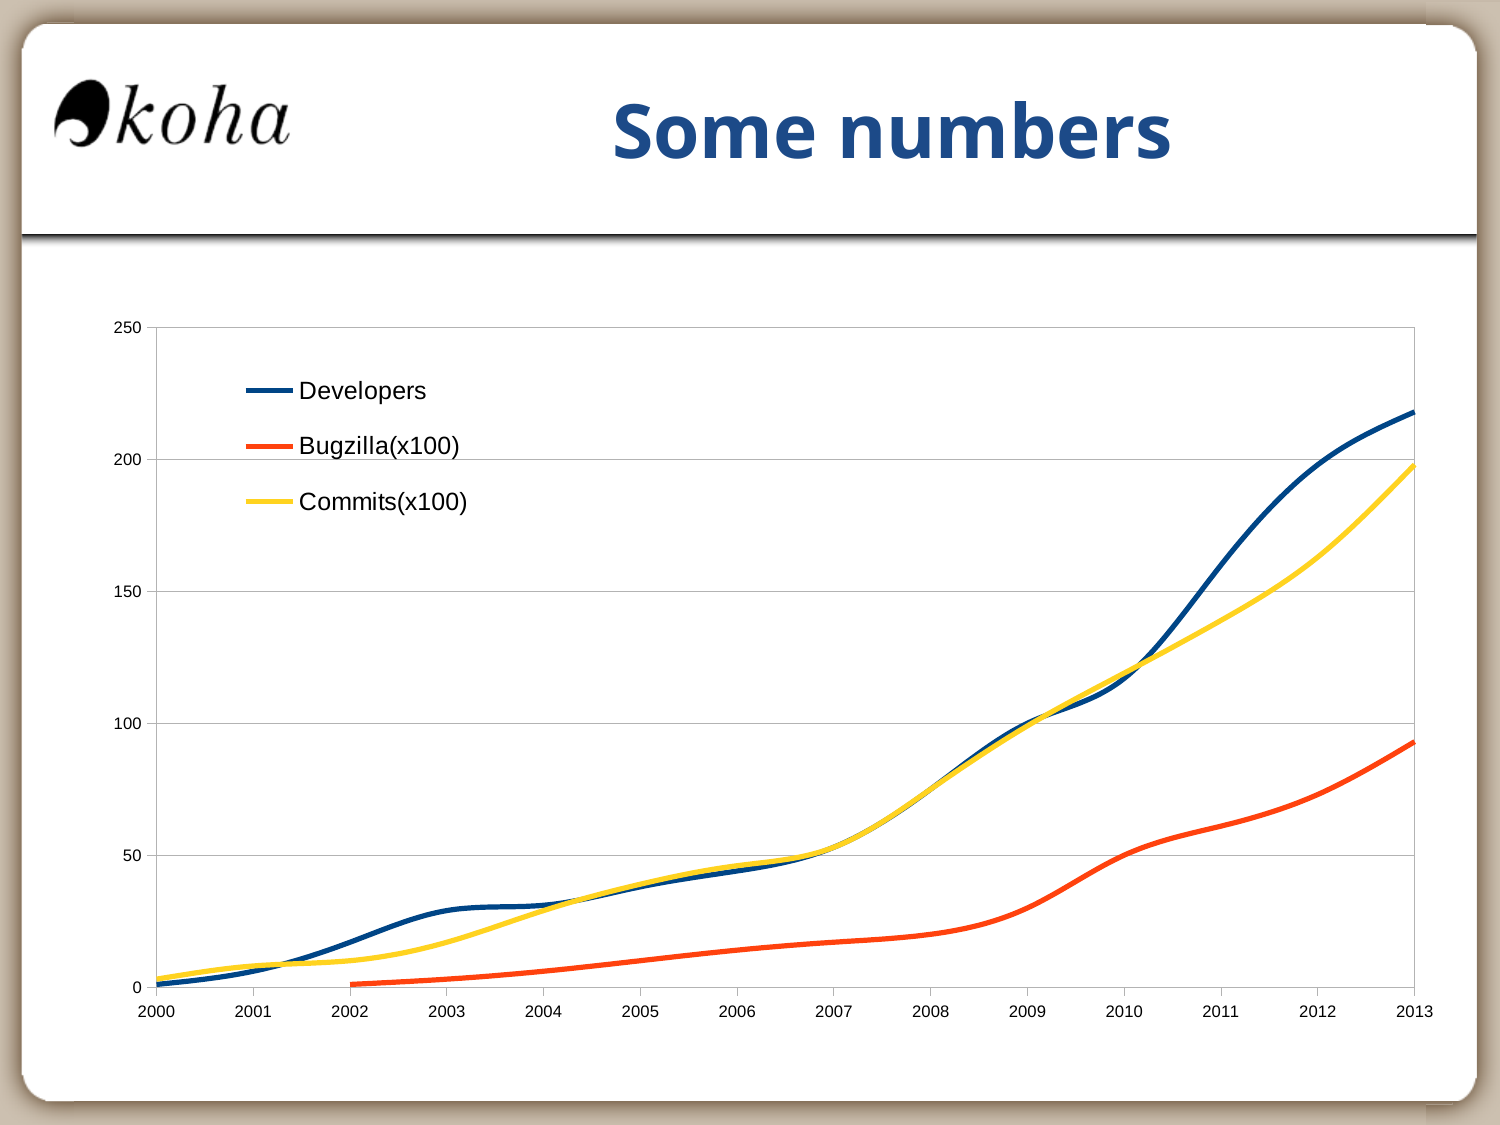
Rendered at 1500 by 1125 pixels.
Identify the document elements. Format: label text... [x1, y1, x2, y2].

title Some numbers [315, 0, 1463, 260]
picture [0, 0, 1500, 1125]
chart [59, 244, 1457, 1063]
